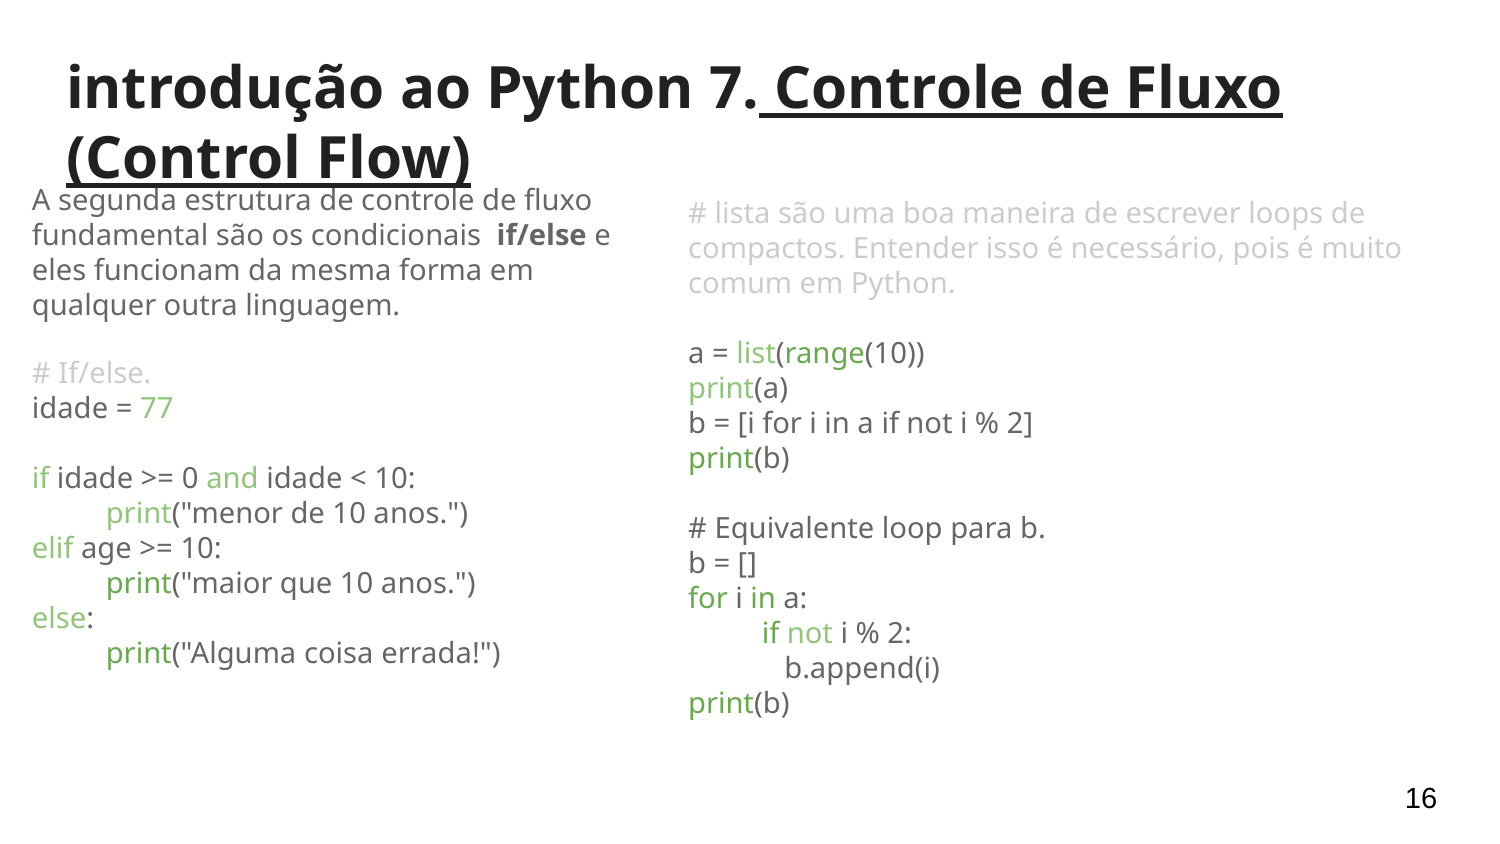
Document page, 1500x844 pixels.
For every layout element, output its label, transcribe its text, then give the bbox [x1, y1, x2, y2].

slide_number <number> [1389, 764, 1480, 830]
title introdução ao Python 7. Controle de Fluxo (Control Flow) [51, 35, 1449, 167]
list # lista são uma boa maneira de escrever loops de compactos. Entender isso é necessário, pois é muito comum em Python. a = list(range(10)) print(a) b = [i for i in a if not i % 2] print(b) # Equivalente loop para b. b = [] for i in a: if not i % 2: b.append(i) print(b) [673, 179, 1487, 750]
list A segunda estrutura de controle de fluxo fundamental são os condicionais if/else e eles funcionam da mesma forma em qualquer outra linguagem. # If/else. idade = 77 if idade >= 0 and idade < 10: print("menor de 10 anos.") elif age >= 10: print("maior que 10 anos.") else: print("Alguma coisa errada!") [16, 166, 674, 715]
